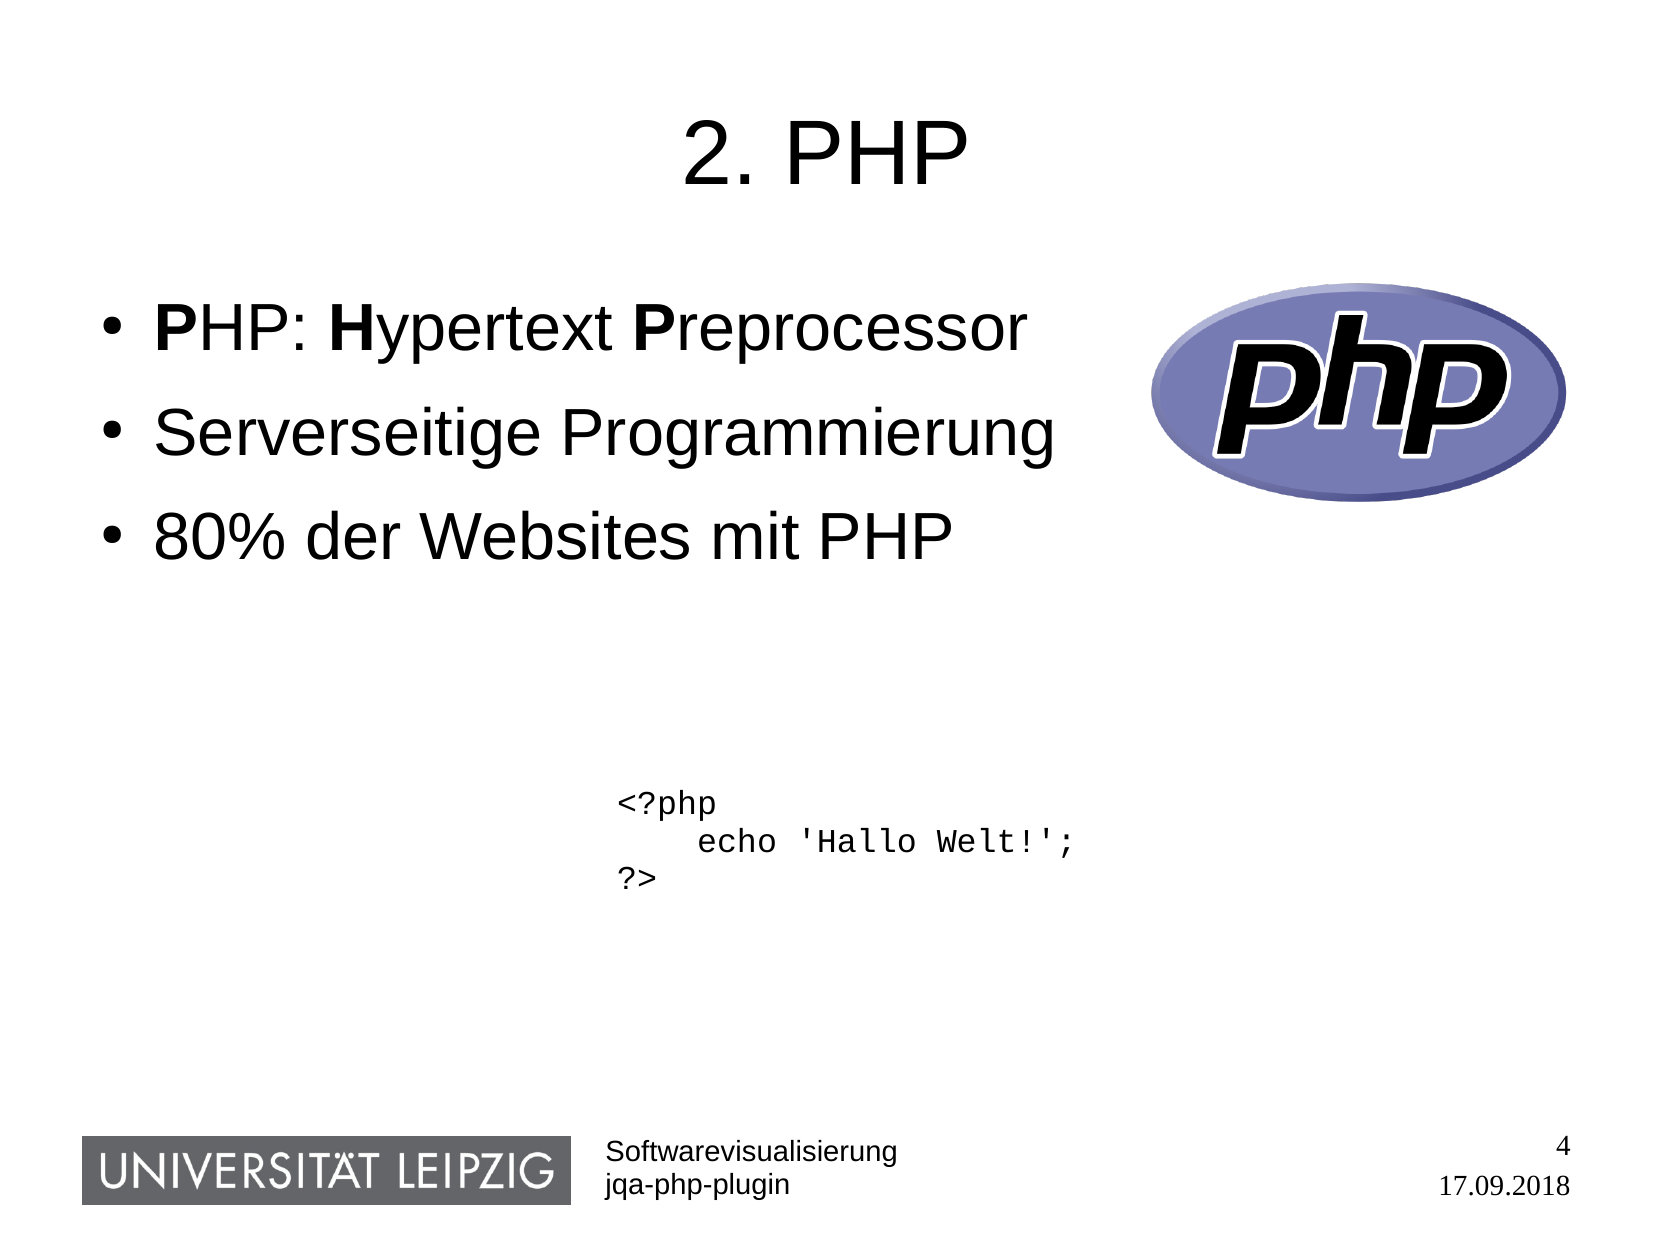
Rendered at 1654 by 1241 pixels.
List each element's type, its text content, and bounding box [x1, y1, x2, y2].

text_box <?php echo 'Hallo Welt!'; ?> [602, 779, 1583, 945]
title 2. PHP [82, 49, 1571, 257]
list PHP: Hypertext Preprocessor Serverseitige Programmierung 80% der Websites mit PHP [82, 290, 1571, 1010]
picture [1145, 277, 1572, 508]
picture [82, 1136, 571, 1205]
